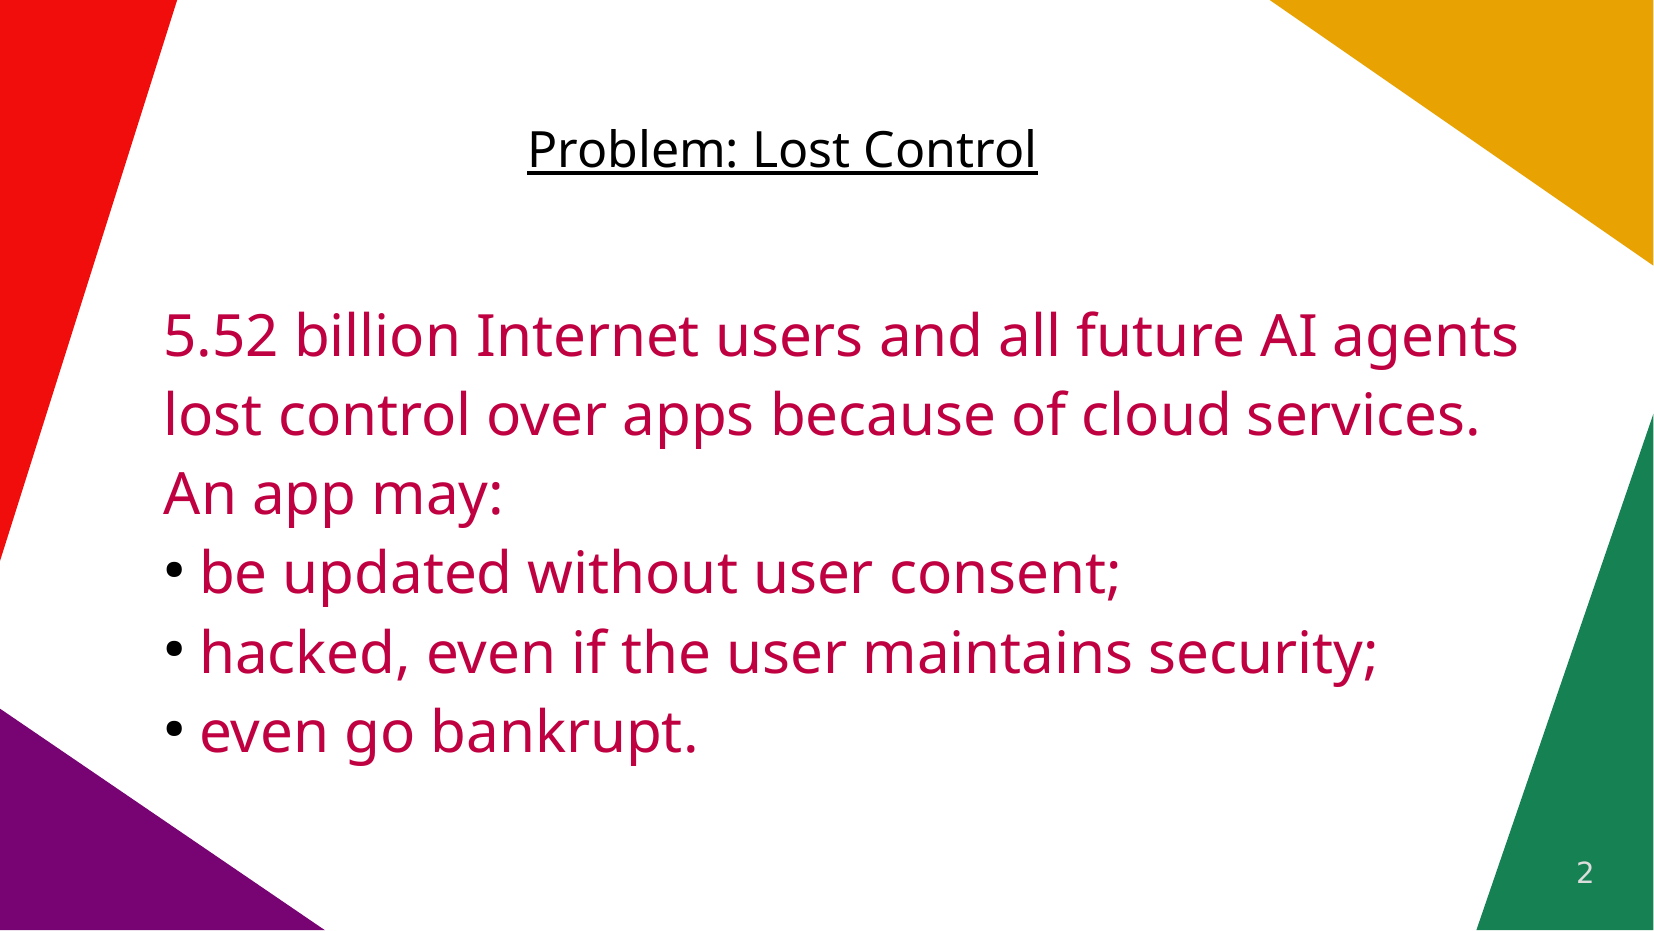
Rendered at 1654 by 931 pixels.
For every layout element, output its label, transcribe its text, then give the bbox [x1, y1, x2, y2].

text_box Problem: Lost Control [383, 59, 1182, 237]
text_box 5.52 billion Internet users and all future AI agents lost control over apps because of cloud services. An app may: be updated without user consent; hacked, even if the user maintains security; even go bankrupt. [177, 265, 1506, 798]
